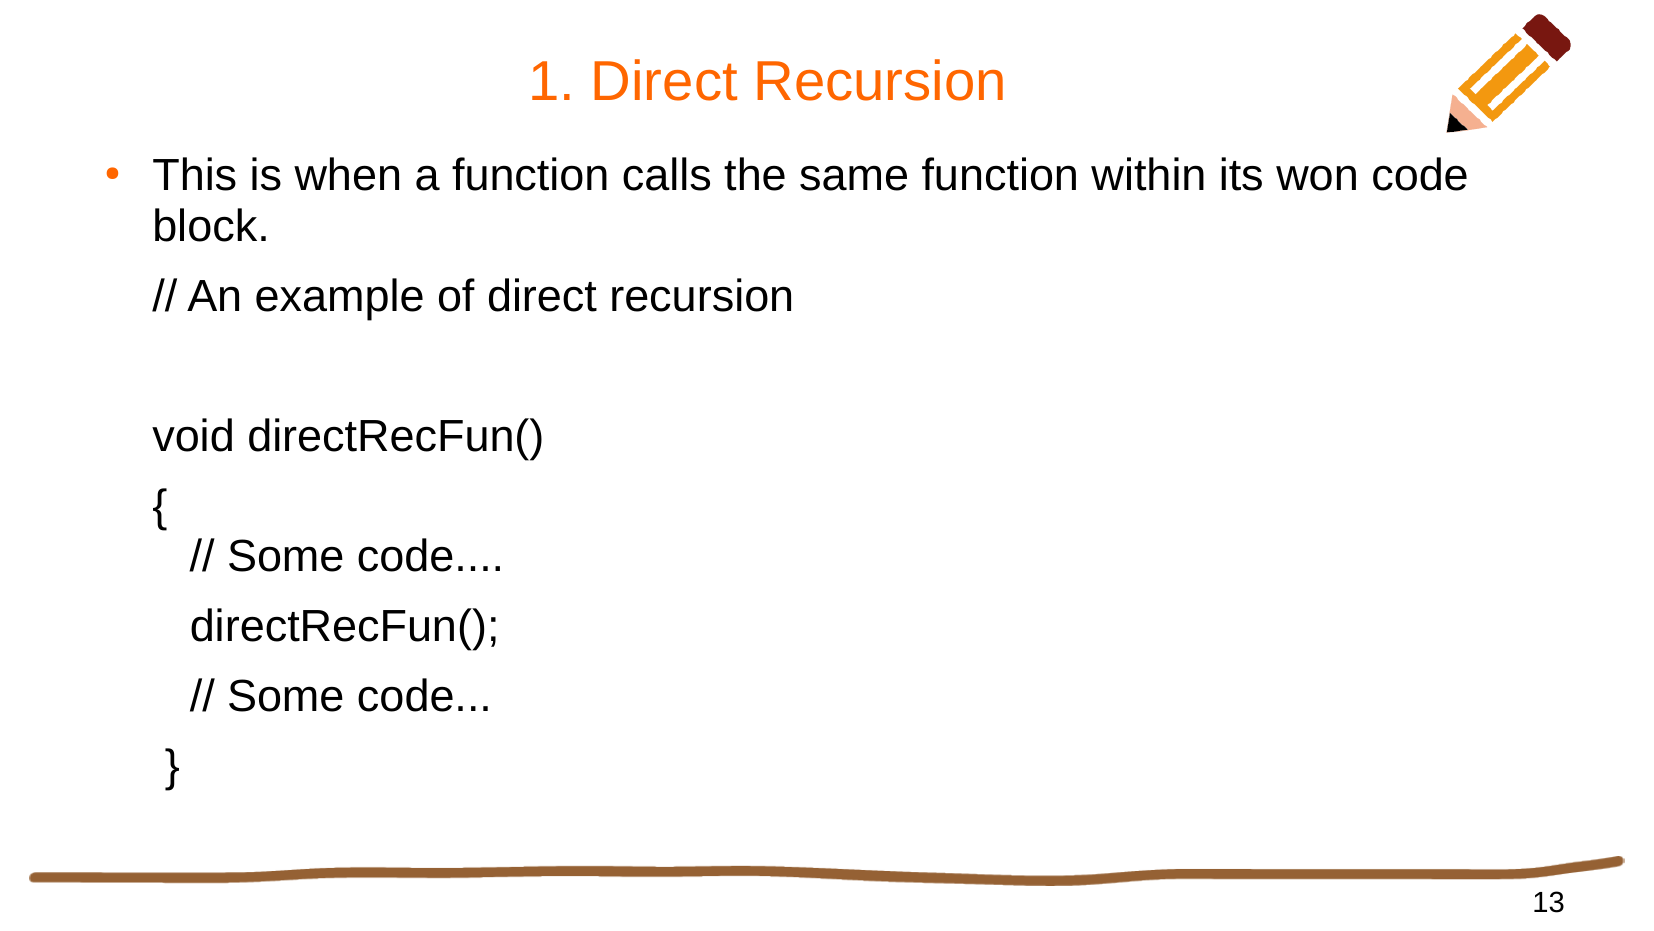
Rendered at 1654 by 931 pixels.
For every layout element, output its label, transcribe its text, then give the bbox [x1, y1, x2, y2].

title 1. Direct Recursion [88, 29, 1447, 133]
picture [1446, 14, 1571, 133]
picture [29, 856, 1625, 886]
list This is when a function calls the same function within its won code block. // An example of direct recursion void directRecFun() { // Some code.... directRecFun(); // Some code... } [88, 150, 1538, 800]
